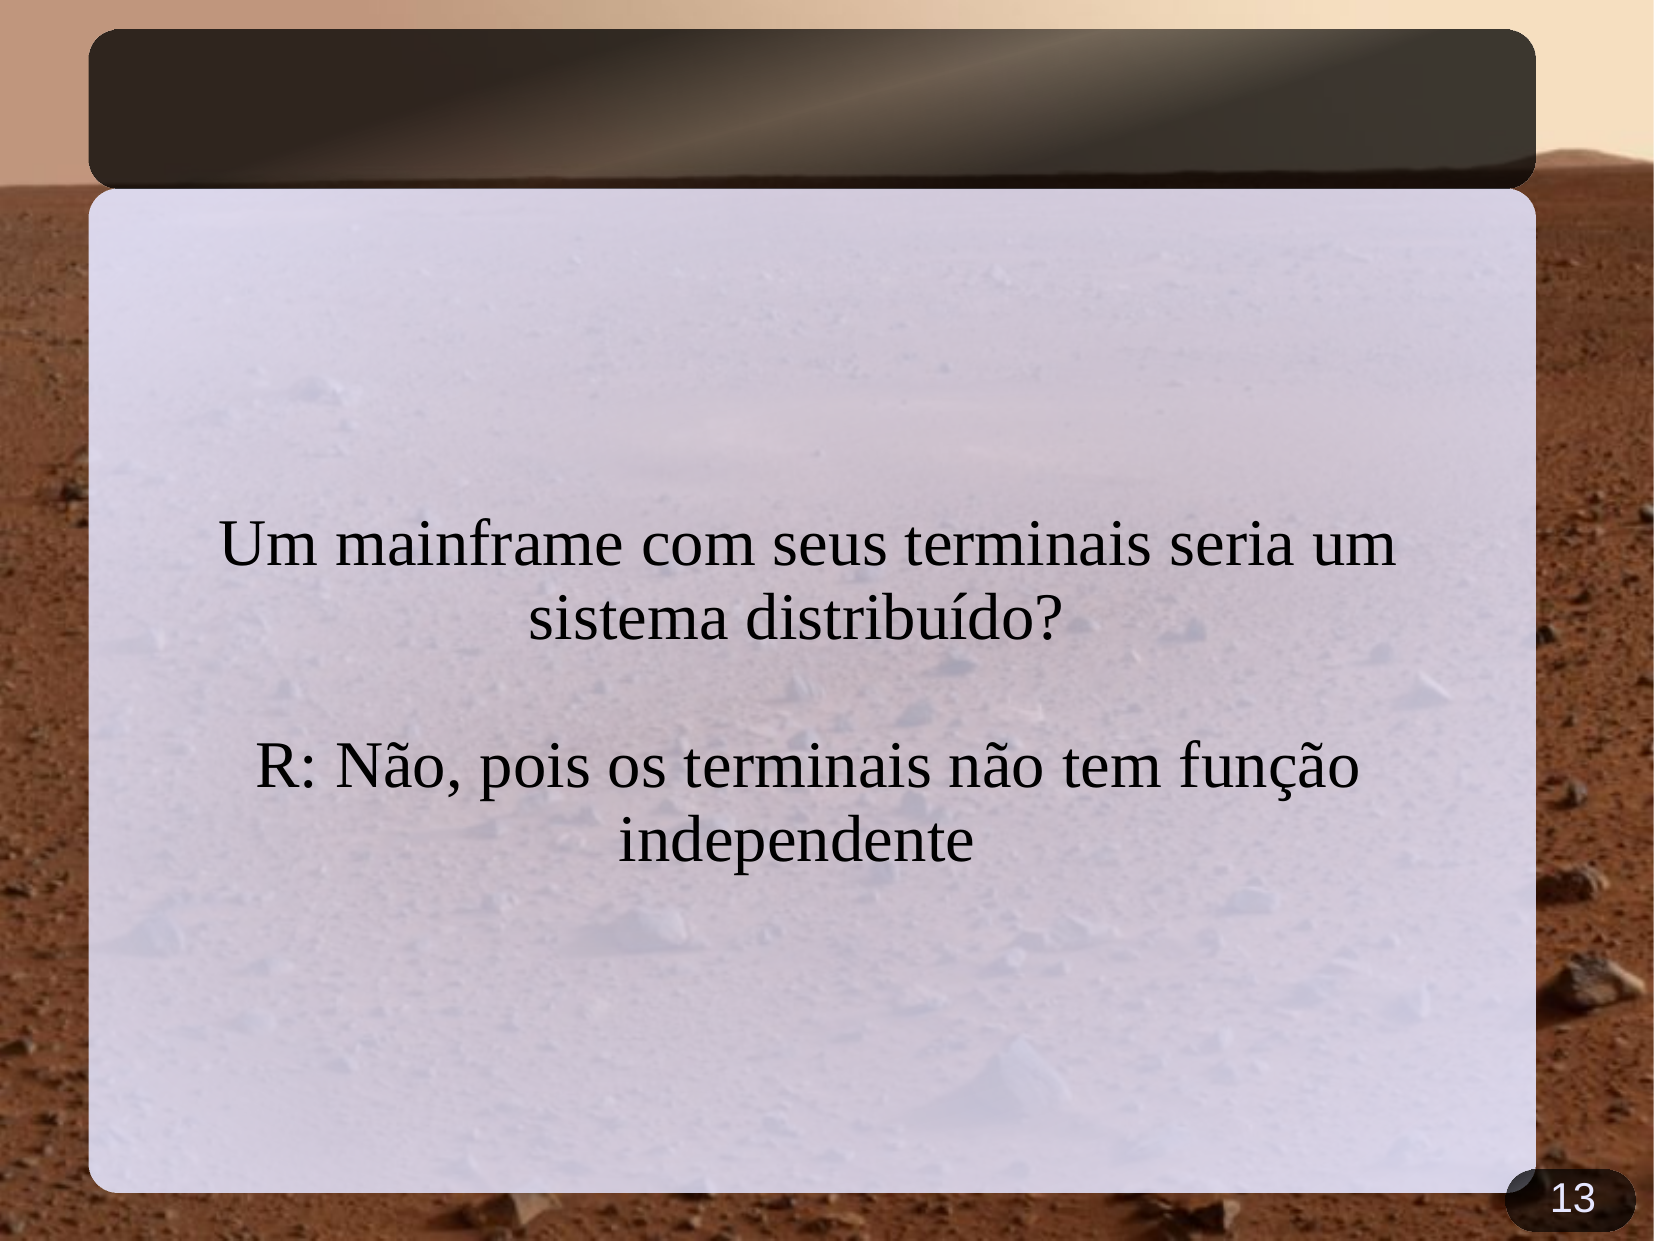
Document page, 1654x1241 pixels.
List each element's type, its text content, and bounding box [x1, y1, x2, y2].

picture [0, 0, 1654, 1241]
subtitle Um mainframe com seus terminais seria um sistema distribuído? R: Não, pois os terminais não tem função independente [118, 218, 1477, 1164]
